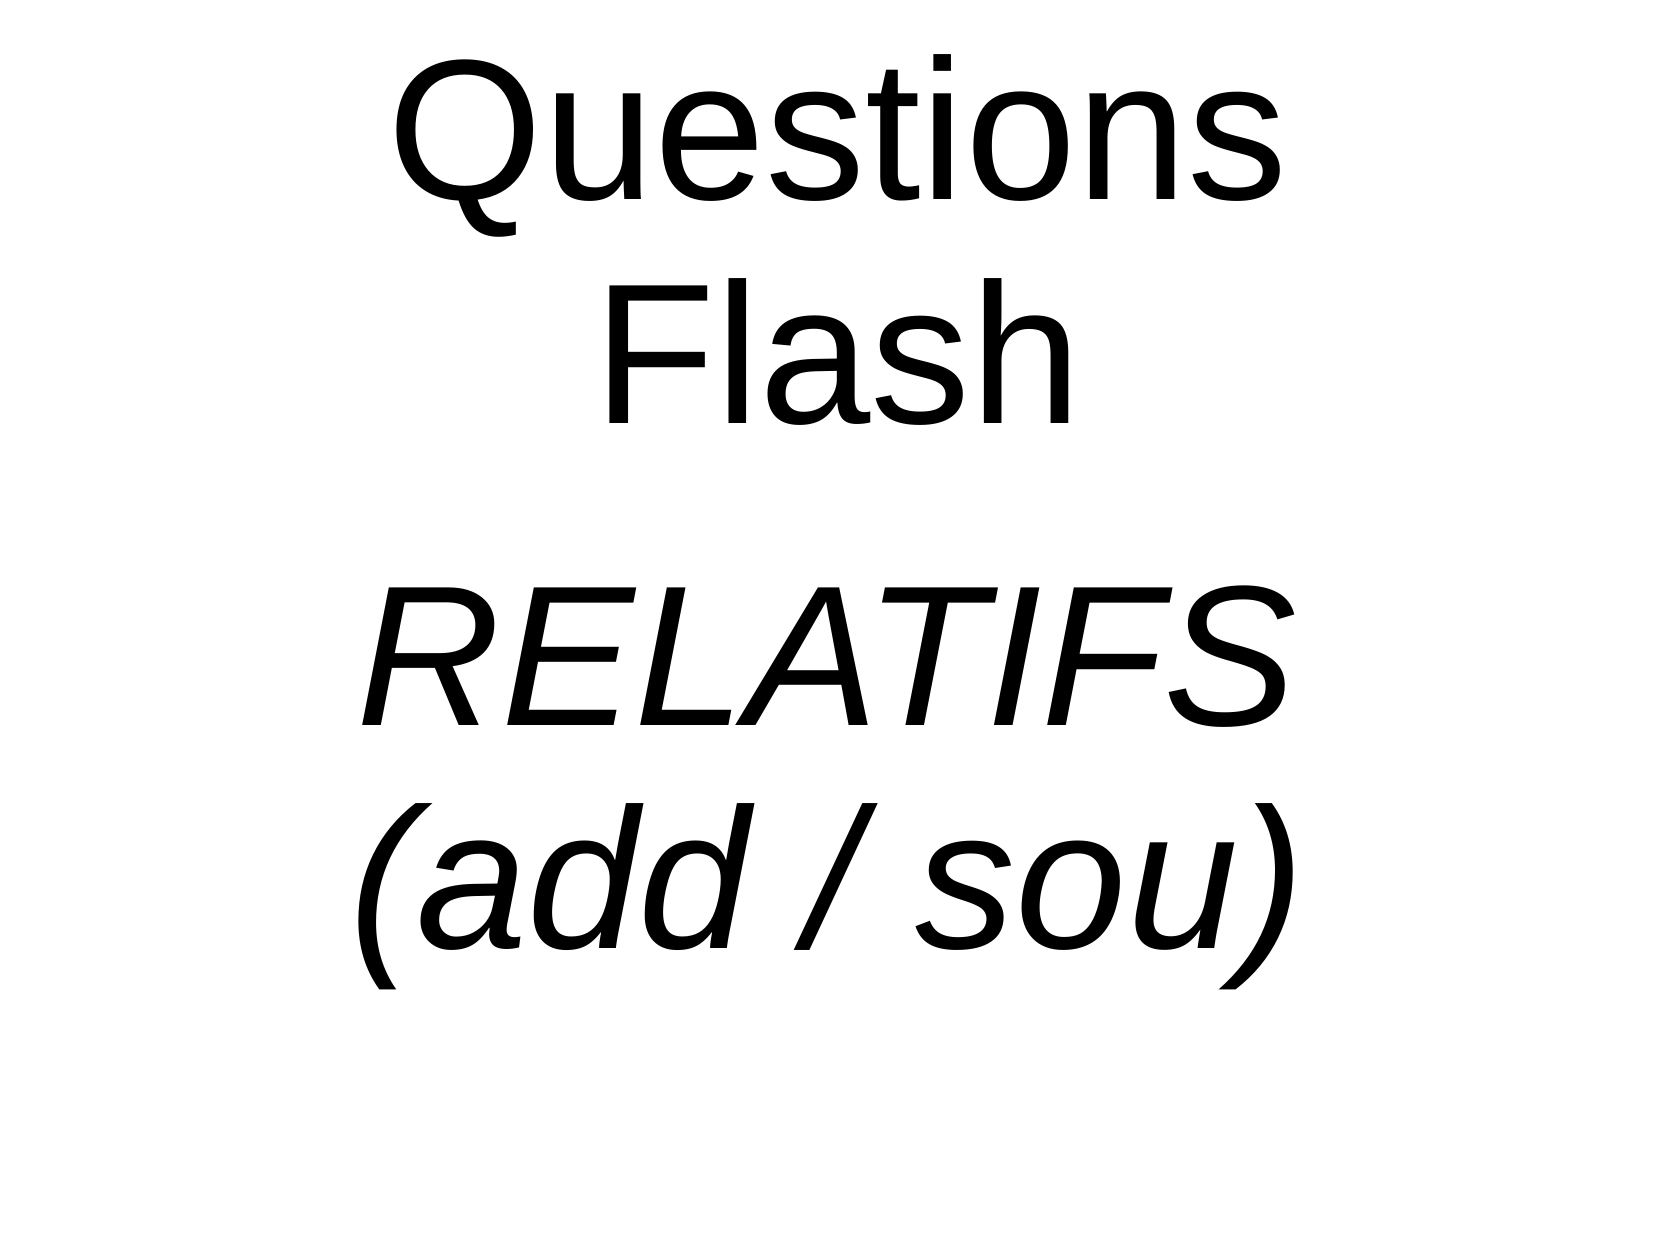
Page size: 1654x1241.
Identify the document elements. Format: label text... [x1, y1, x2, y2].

title RELATIFS (add / sou) [0, 531, 1654, 1004]
title Questions Flash [10, 5, 1654, 479]
